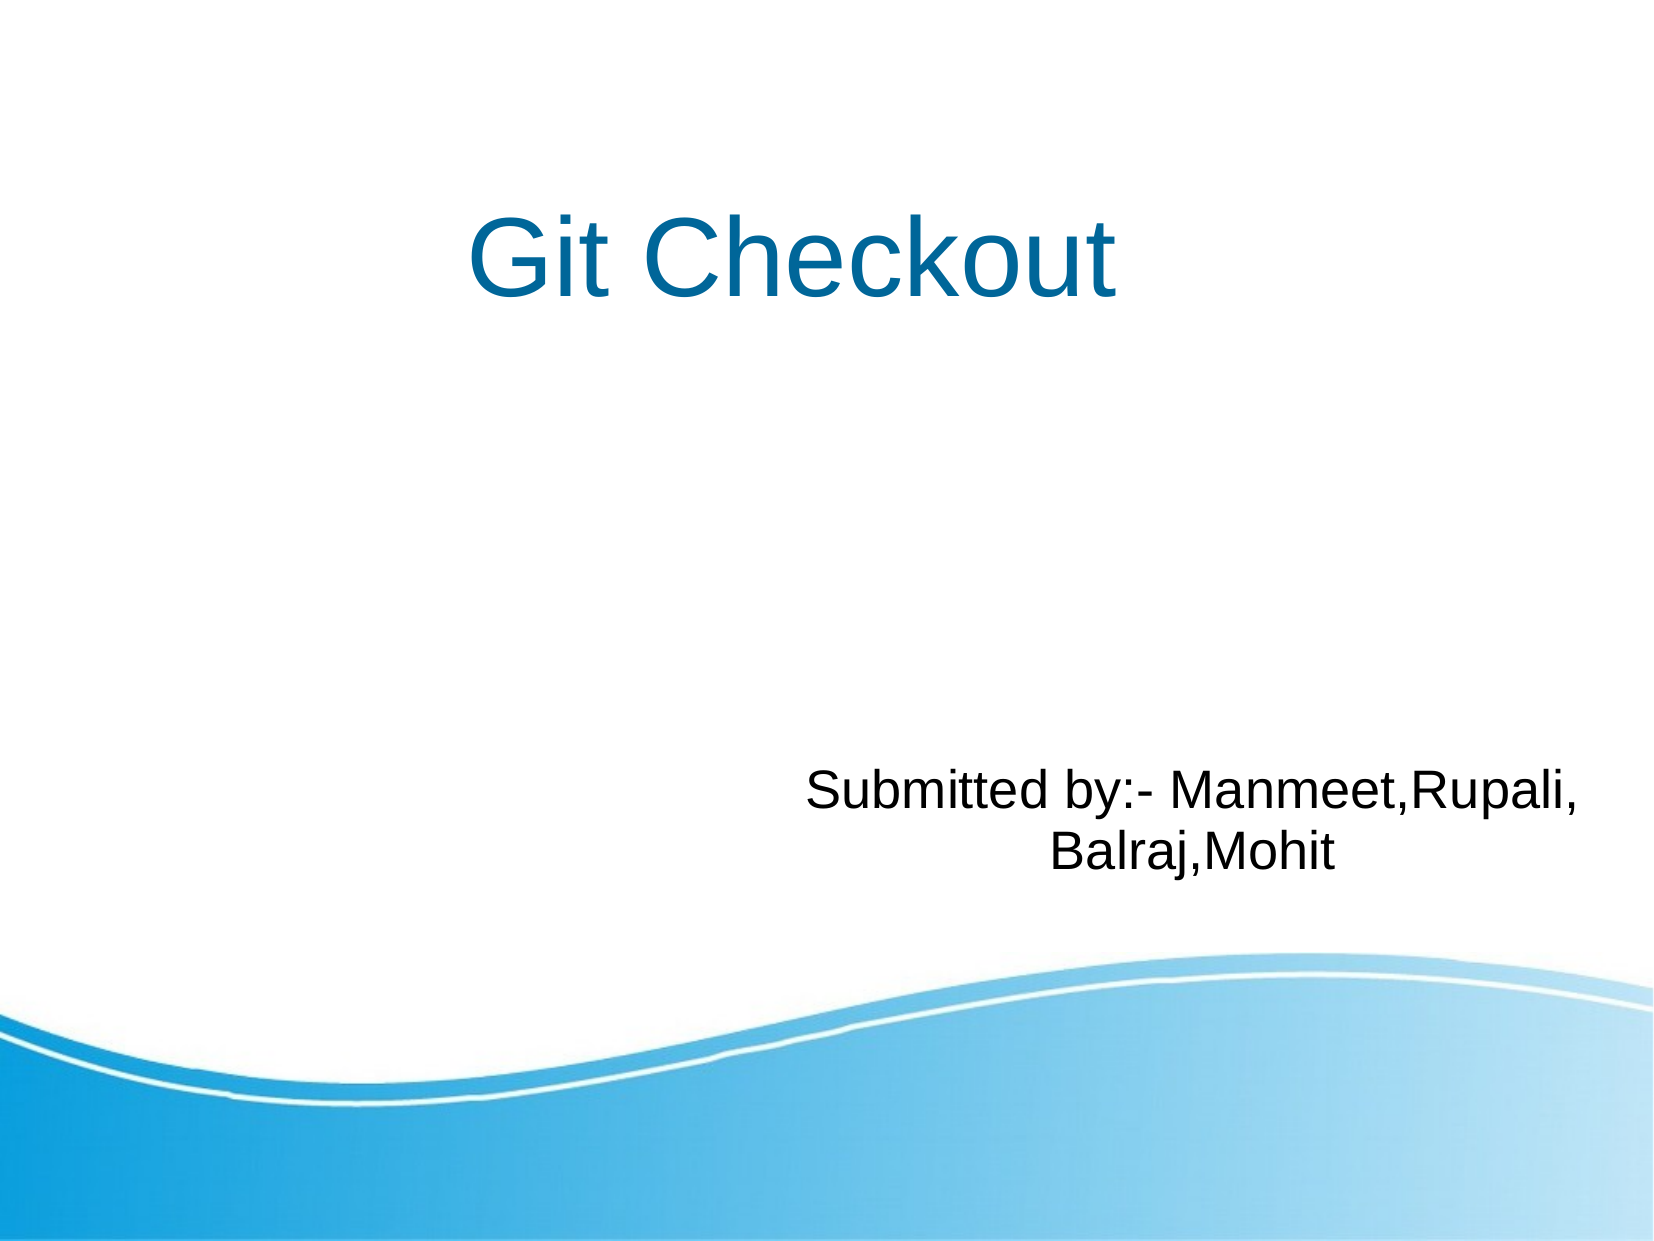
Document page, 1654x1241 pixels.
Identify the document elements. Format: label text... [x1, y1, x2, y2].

picture [0, 952, 1654, 1241]
title Git Checkout [47, 153, 1536, 361]
subtitle Submitted by:- Manmeet,Rupali, Balraj,Mohit [448, 648, 1654, 993]
